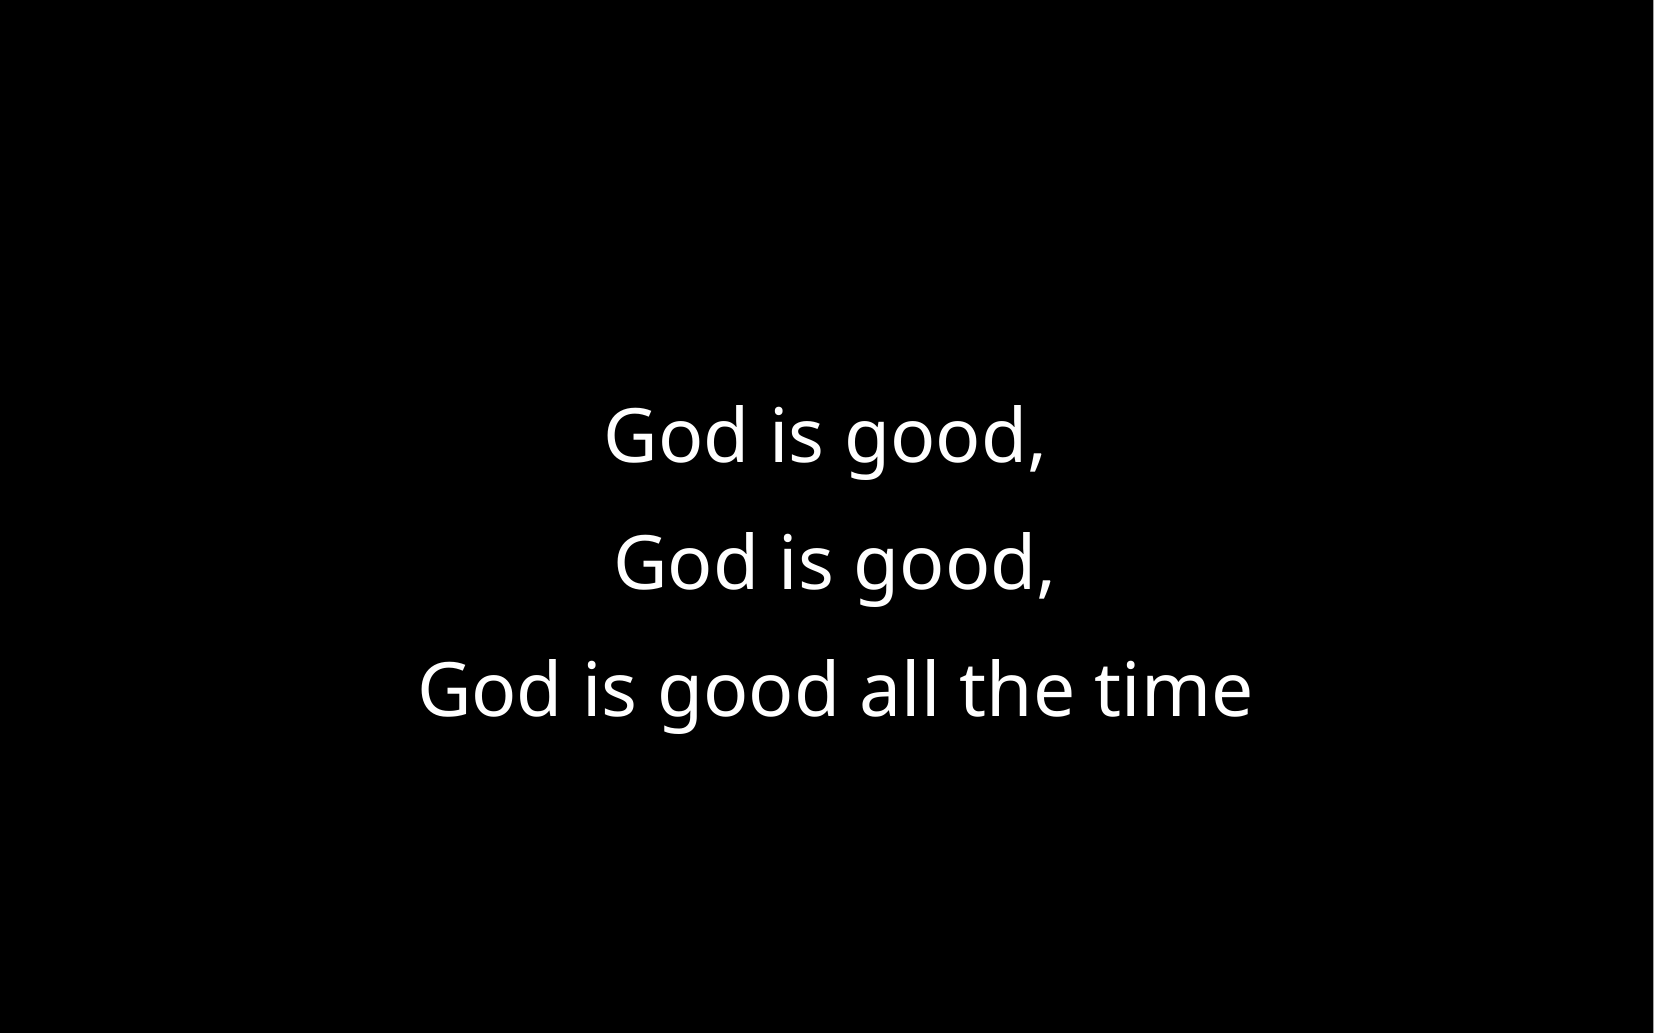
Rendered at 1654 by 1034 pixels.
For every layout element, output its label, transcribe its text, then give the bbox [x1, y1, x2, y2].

list God is good, God is good, God is good all the time [0, 255, 1654, 1024]
